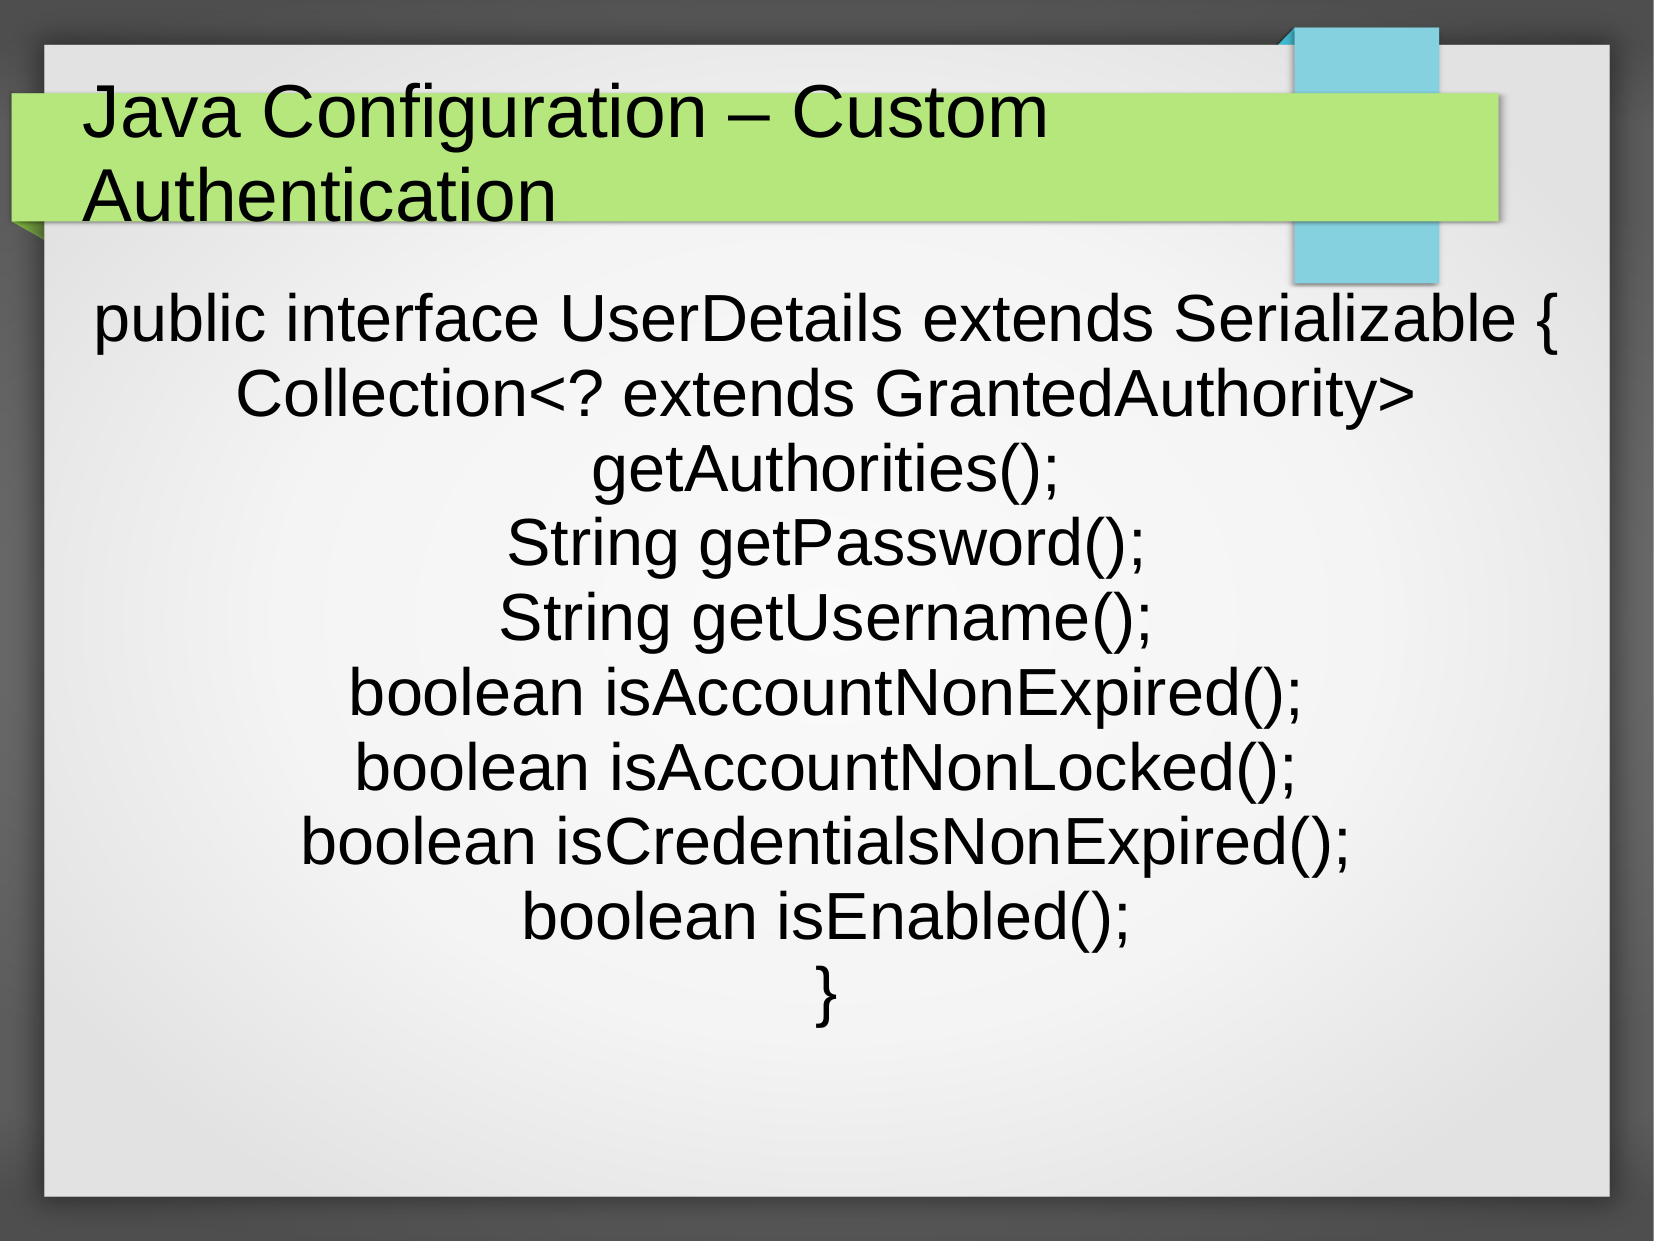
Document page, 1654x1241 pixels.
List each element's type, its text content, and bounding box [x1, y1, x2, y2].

picture [0, 0, 1654, 1241]
subtitle public interface UserDetails extends Serializable { Collection<? extends GrantedAuthority> getAuthorities(); String getPassword(); String getUsername(); boolean isAccountNonExpired(); boolean isAccountNonLocked(); boolean isCredentialsNonExpired(); boolean isEnabled(); } [82, 281, 1571, 1029]
title Java Configuration – Custom Authentication [82, 69, 1264, 238]
